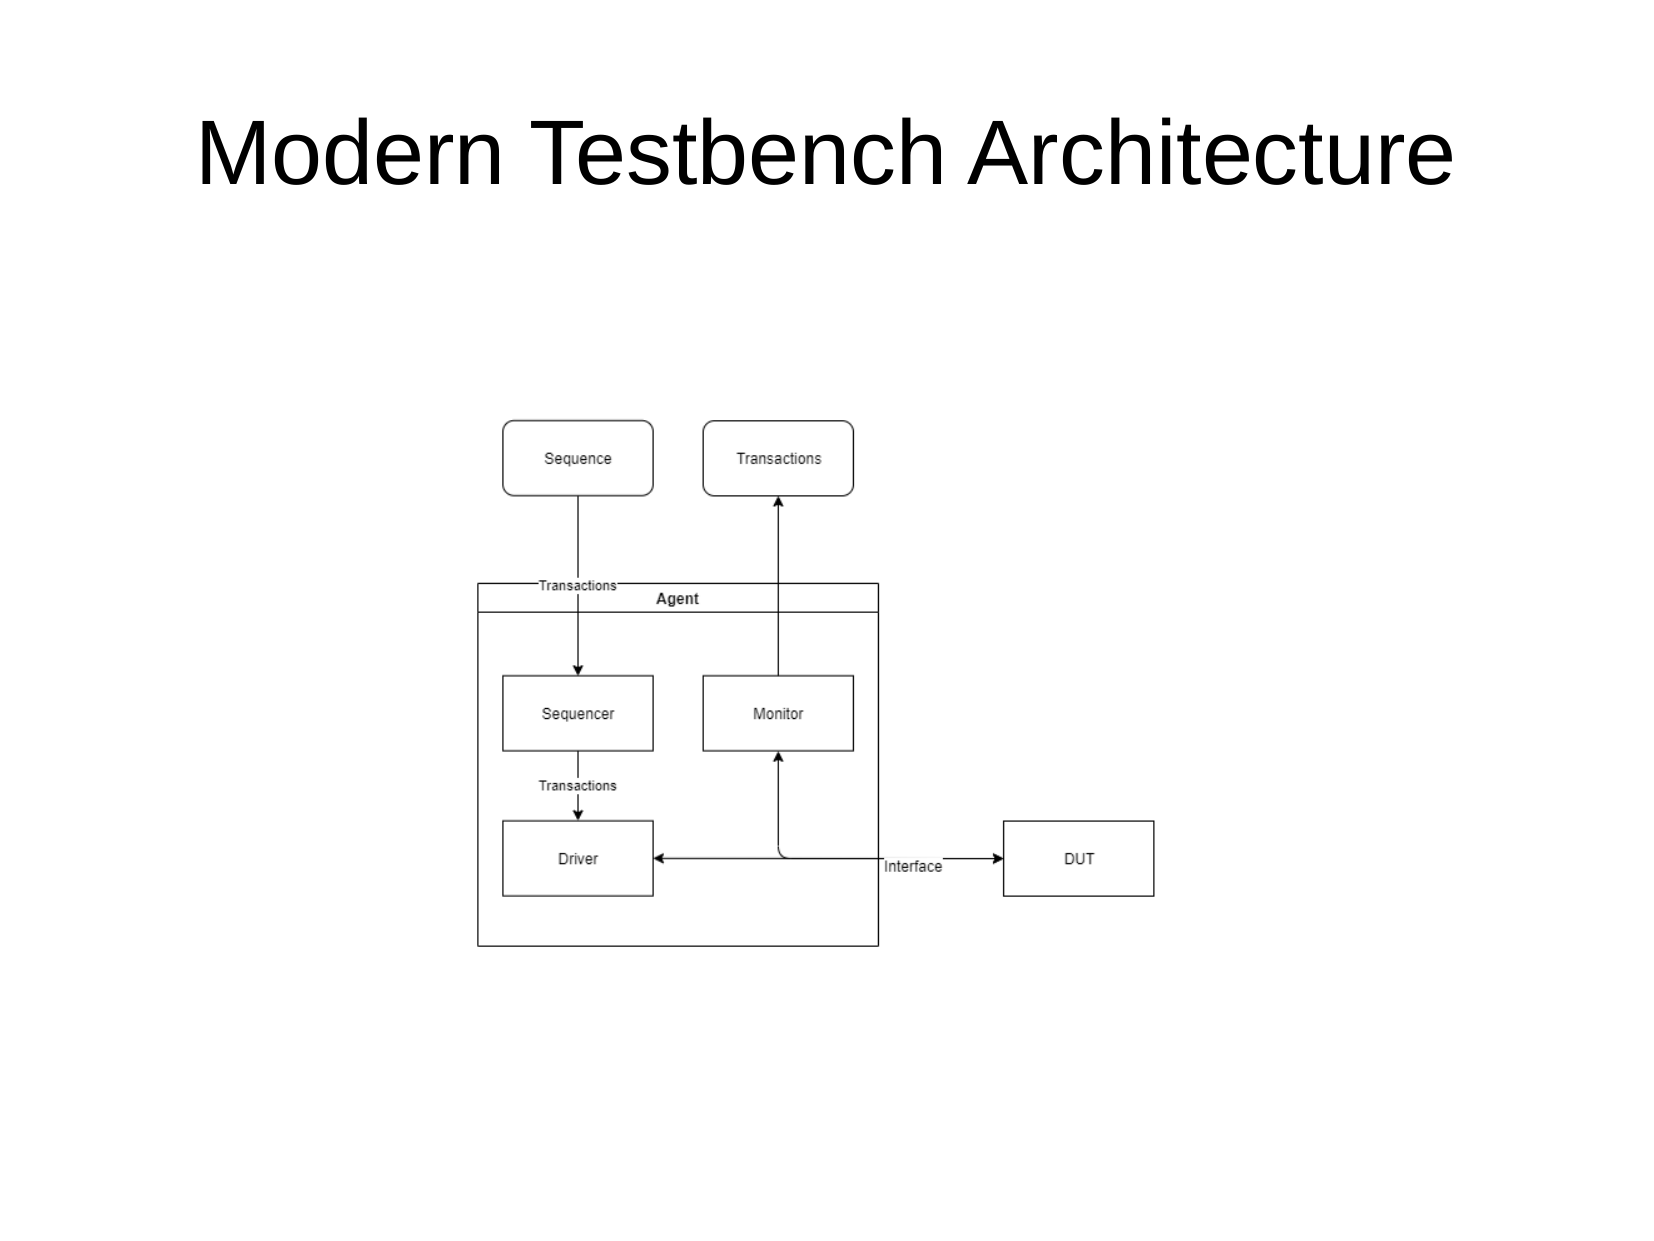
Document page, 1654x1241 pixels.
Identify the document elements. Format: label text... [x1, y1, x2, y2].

picture [82, 354, 1571, 1032]
title Modern Testbench Architecture [82, 49, 1571, 257]
